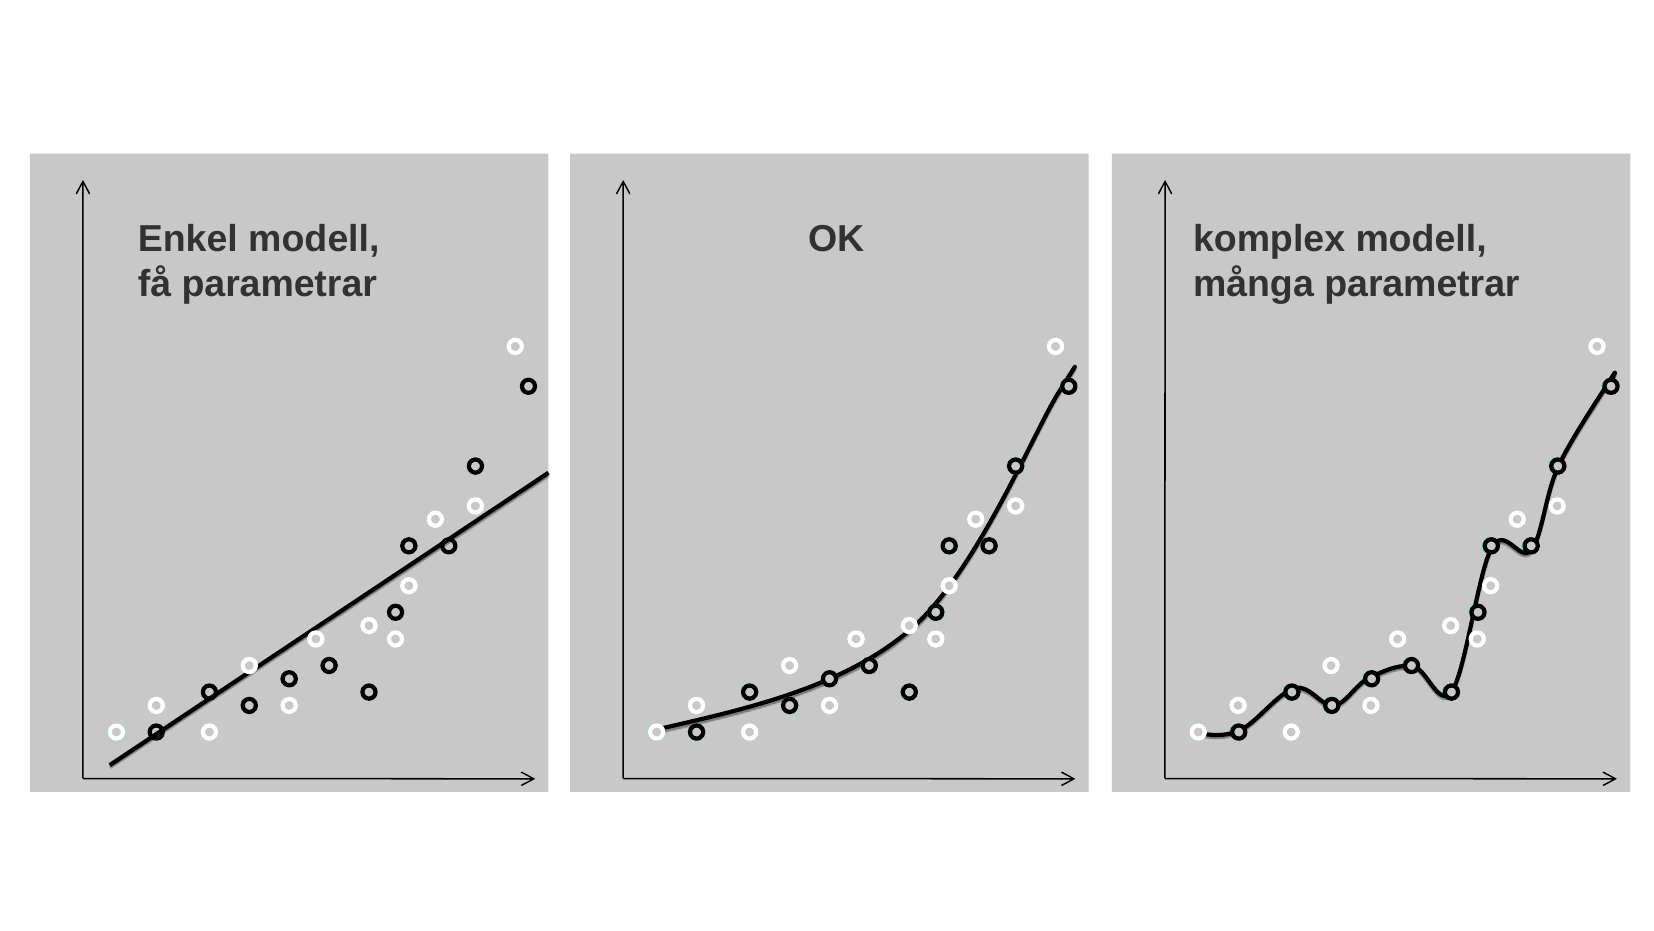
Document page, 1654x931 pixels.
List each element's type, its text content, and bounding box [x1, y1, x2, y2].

text_box OK [650, 206, 1023, 267]
text_box [1111, 153, 1631, 792]
text_box Enkel modell, få parametrar [123, 206, 496, 312]
text_box [570, 153, 1089, 792]
text_box [29, 153, 549, 792]
text_box komplex modell, många parametrar [1178, 206, 1604, 312]
